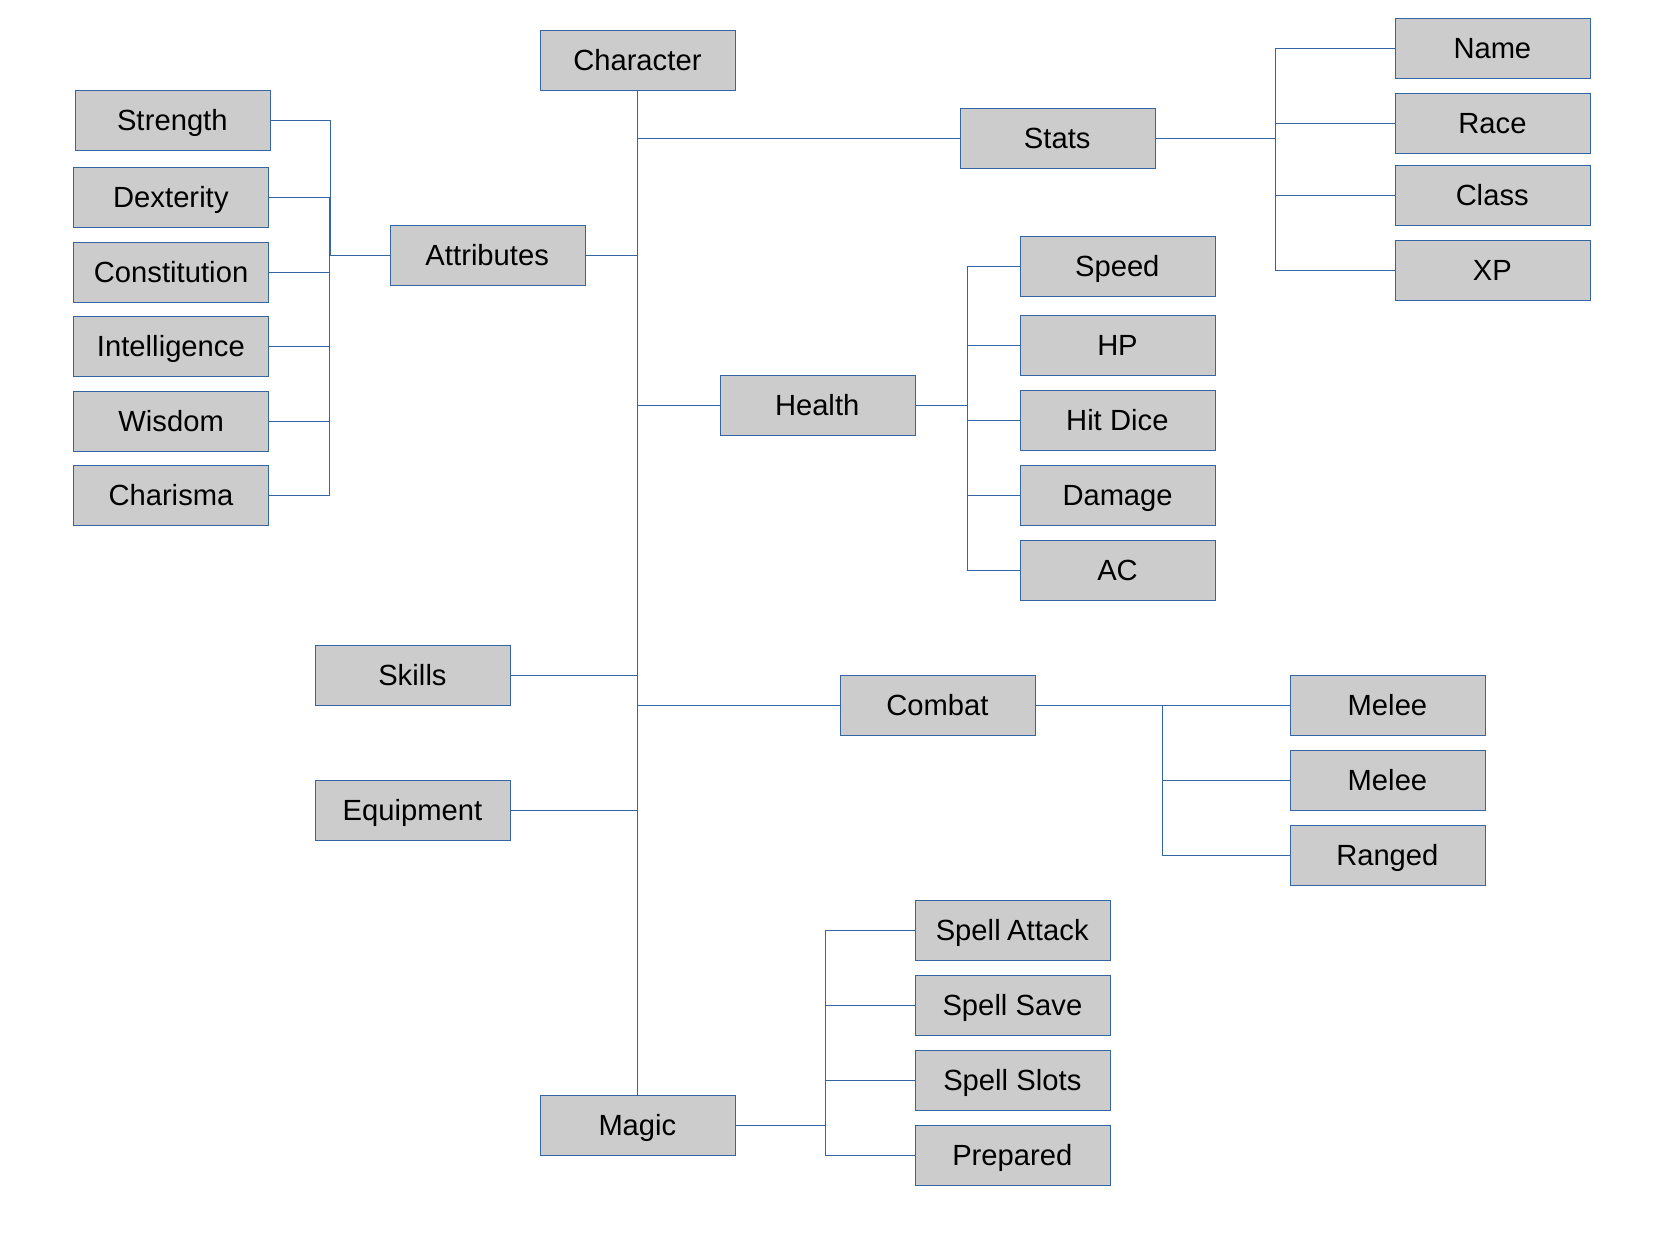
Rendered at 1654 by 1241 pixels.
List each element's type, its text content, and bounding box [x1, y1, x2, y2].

text_box Magic [540, 1095, 736, 1156]
text_box Melee [1290, 750, 1486, 811]
text_box Damage [1020, 465, 1216, 526]
text_box Spell Attack [915, 900, 1111, 961]
text_box Class [1395, 165, 1591, 226]
text_box Prepared [915, 1125, 1111, 1186]
text_box Speed [1020, 236, 1216, 297]
text_box Character [540, 30, 736, 91]
text_box Constitution [73, 242, 269, 303]
text_box XP [1395, 240, 1591, 301]
text_box Spell Save [915, 975, 1111, 1036]
text_box Equipment [315, 780, 511, 841]
text_box Combat [840, 675, 1036, 736]
text_box Attributes [390, 225, 586, 286]
text_box AC [1020, 540, 1216, 601]
text_box Wisdom [73, 391, 269, 452]
text_box Ranged [1290, 825, 1486, 886]
text_box Spell Slots [915, 1050, 1111, 1111]
text_box Skills [315, 645, 511, 706]
text_box Dexterity [73, 167, 269, 228]
text_box Race [1395, 93, 1591, 154]
text_box Stats [960, 108, 1156, 169]
text_box Intelligence [73, 316, 269, 377]
text_box Name [1395, 18, 1591, 79]
text_box Strength [75, 90, 271, 151]
text_box Charisma [73, 465, 269, 526]
text_box Hit Dice [1020, 390, 1216, 451]
text_box HP [1020, 315, 1216, 376]
text_box Melee [1290, 675, 1486, 736]
text_box Health [720, 375, 916, 436]
